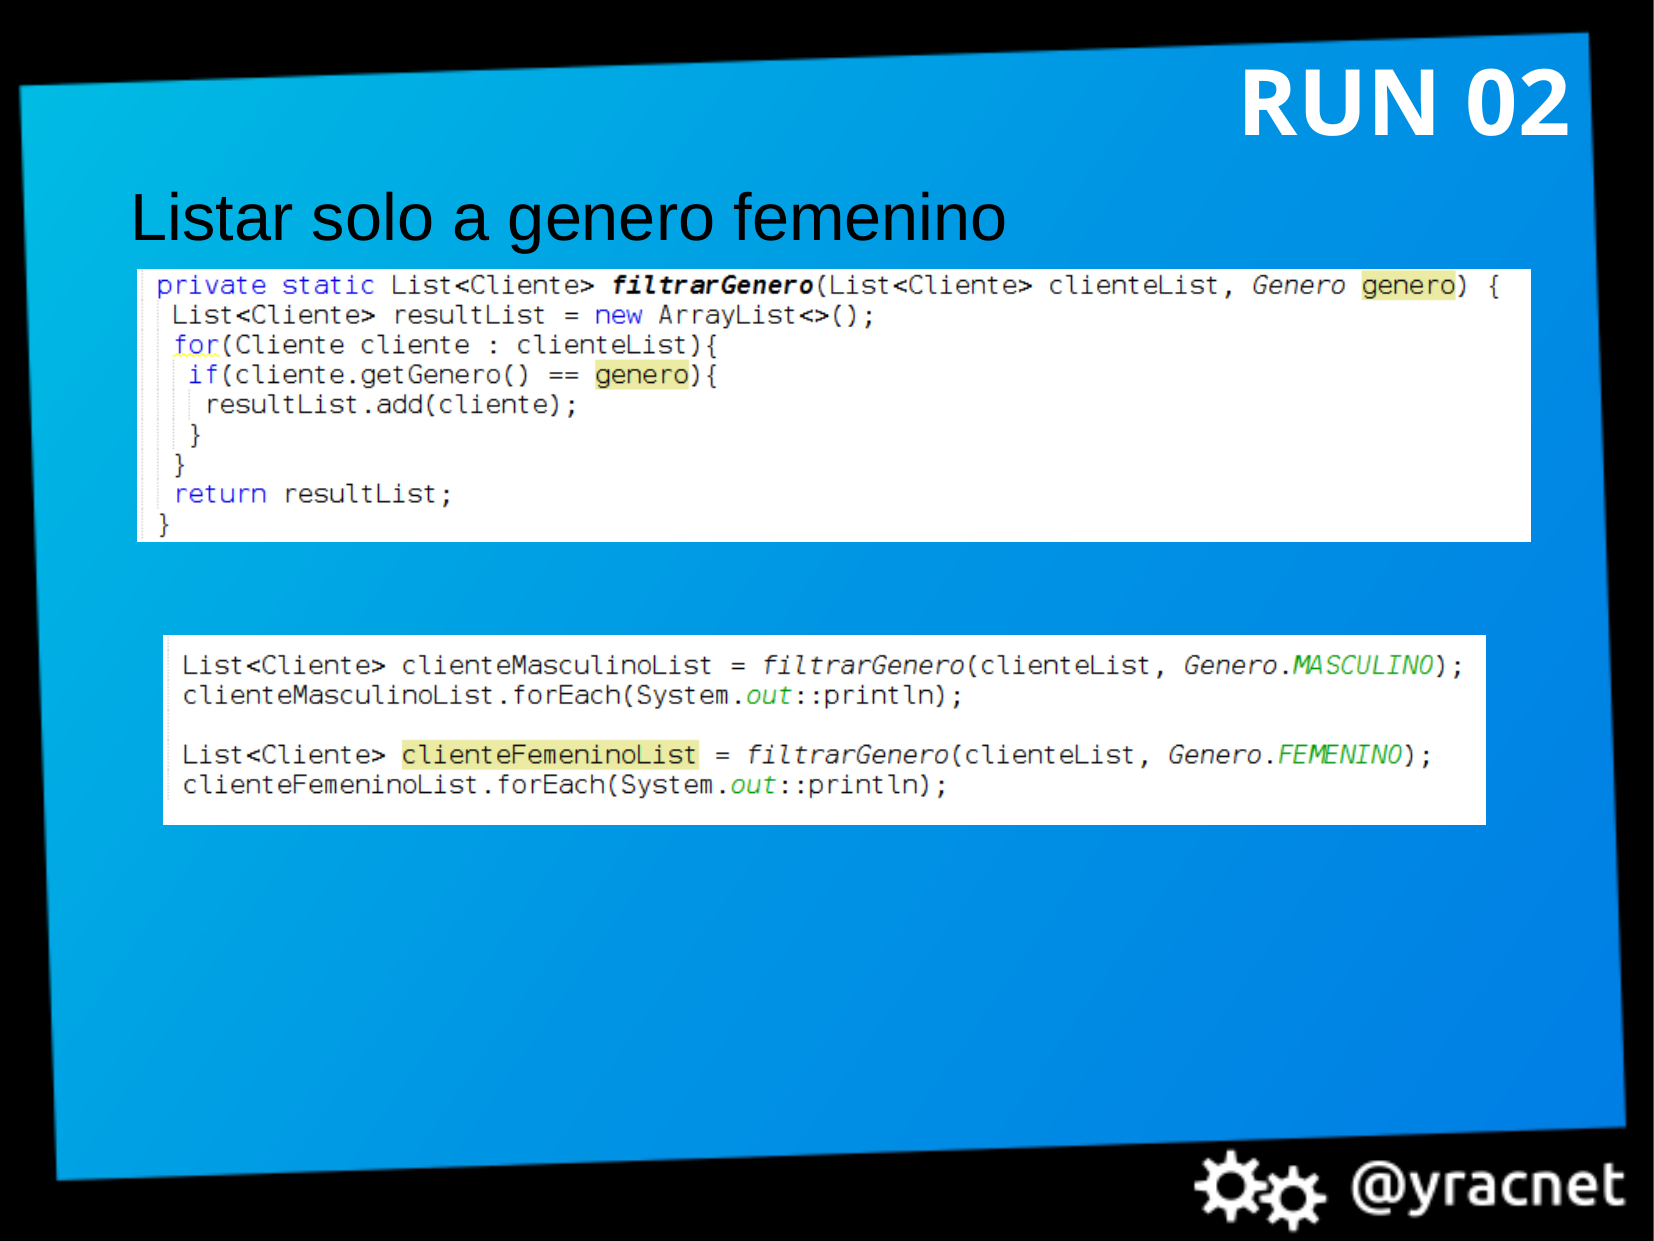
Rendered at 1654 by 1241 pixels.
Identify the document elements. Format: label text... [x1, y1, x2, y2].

title RUN 02 [82, 34, 1571, 165]
list Listar solo a genero femenino [60, 180, 1549, 271]
picture [0, 0, 1654, 1241]
